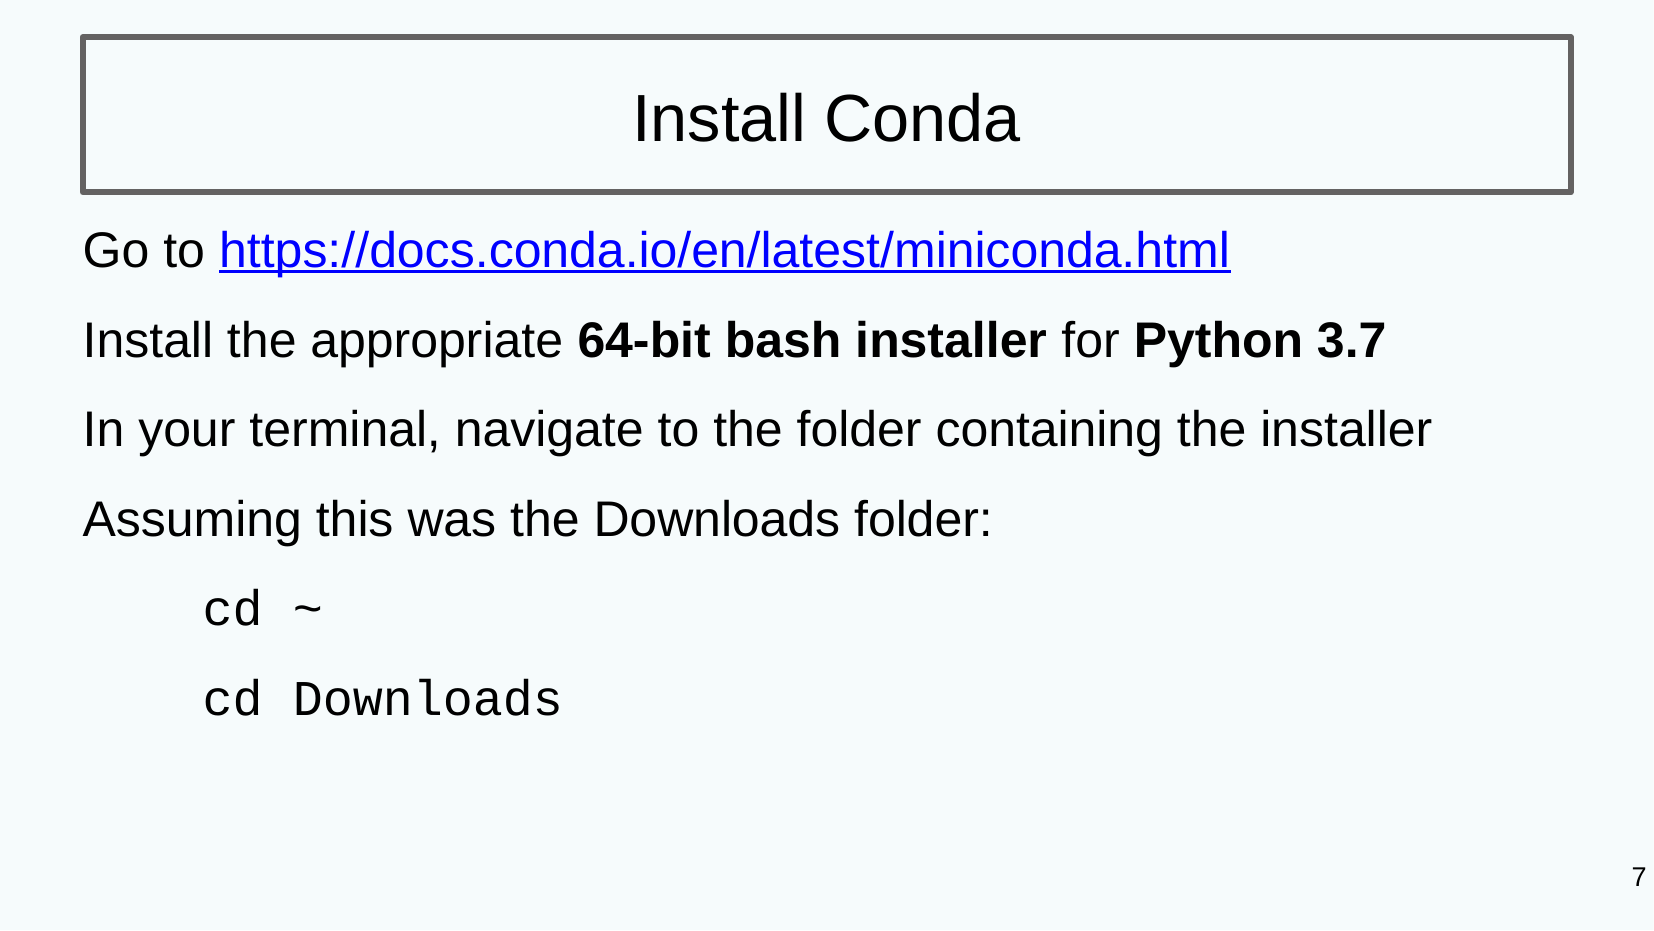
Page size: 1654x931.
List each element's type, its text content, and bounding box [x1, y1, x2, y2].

text_box Install Conda [82, 37, 1571, 193]
text_box Go to https://docs.conda.io/en/latest/miniconda.html Install the appropriate 64-bit bash installer for Python 3.7 In your terminal, navigate to the folder containing the installer Assuming this was the Downloads folder: cd ~ cd Downloads [82, 217, 1571, 757]
slide_number <number> [1547, 859, 1647, 931]
